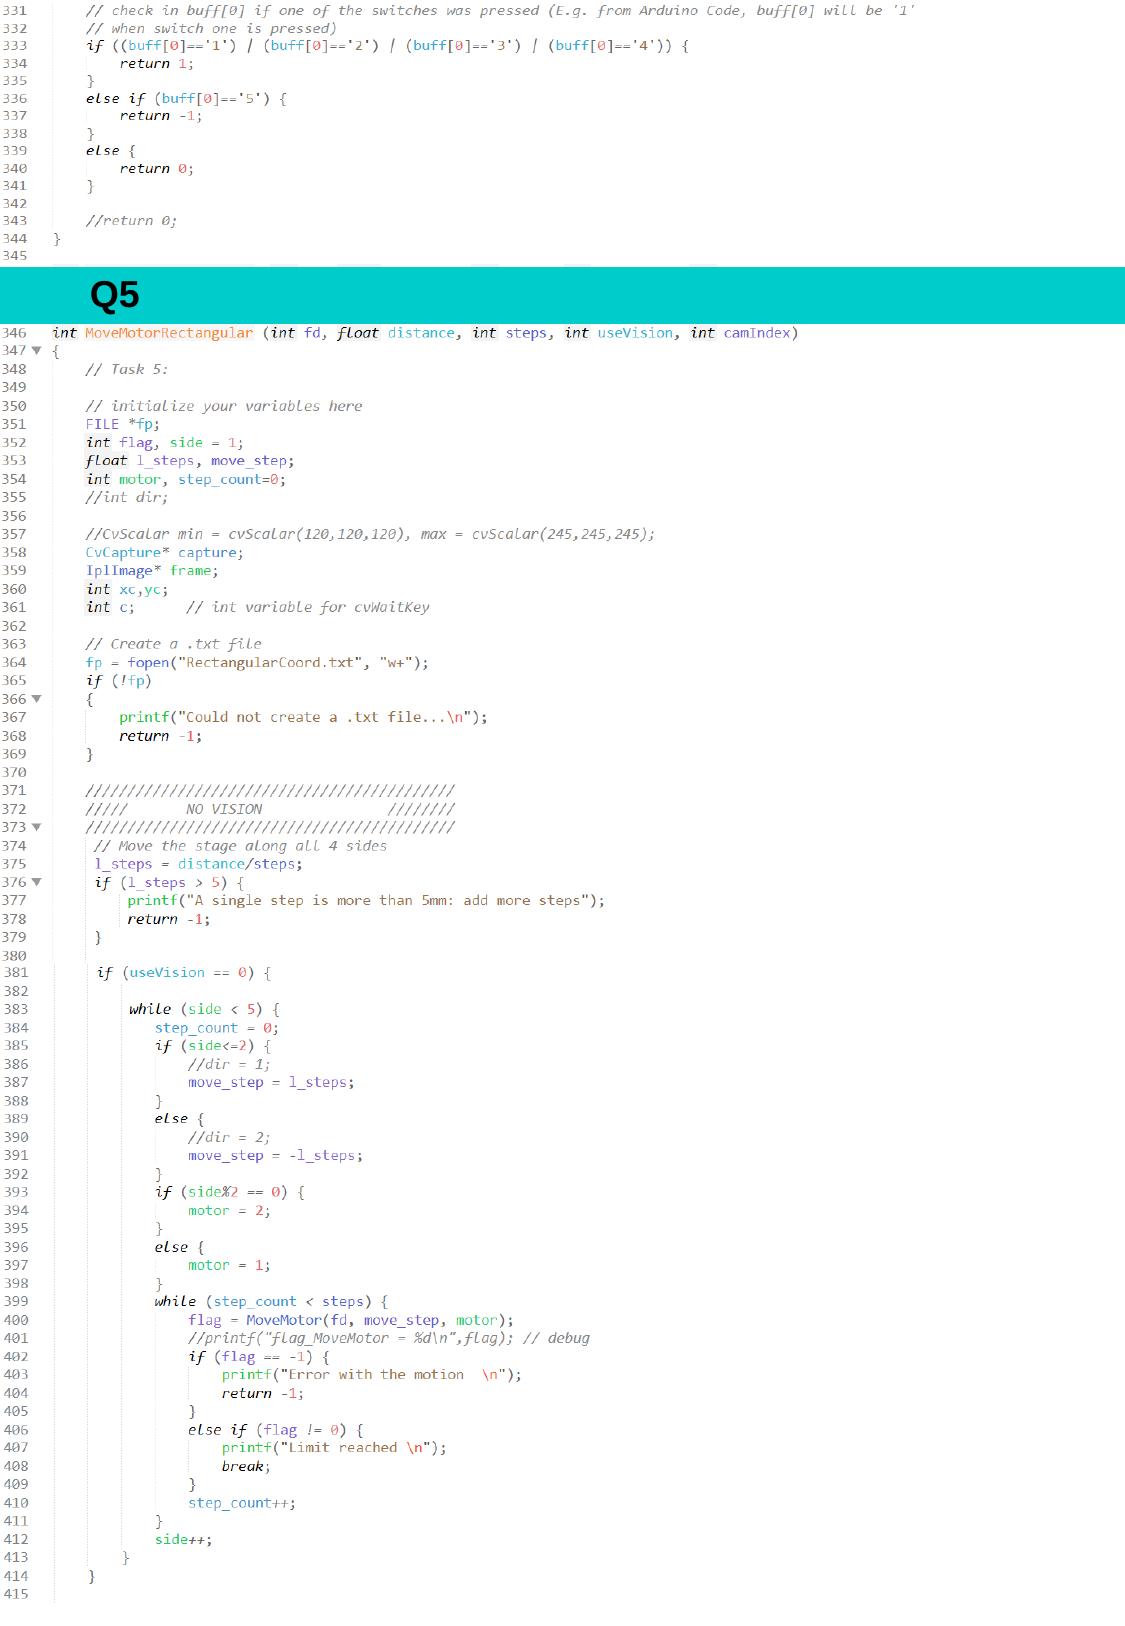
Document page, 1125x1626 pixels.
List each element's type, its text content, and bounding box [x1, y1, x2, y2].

picture [0, 324, 1125, 1603]
picture [0, 3, 1125, 267]
text_box Q5 [0, 267, 1125, 324]
